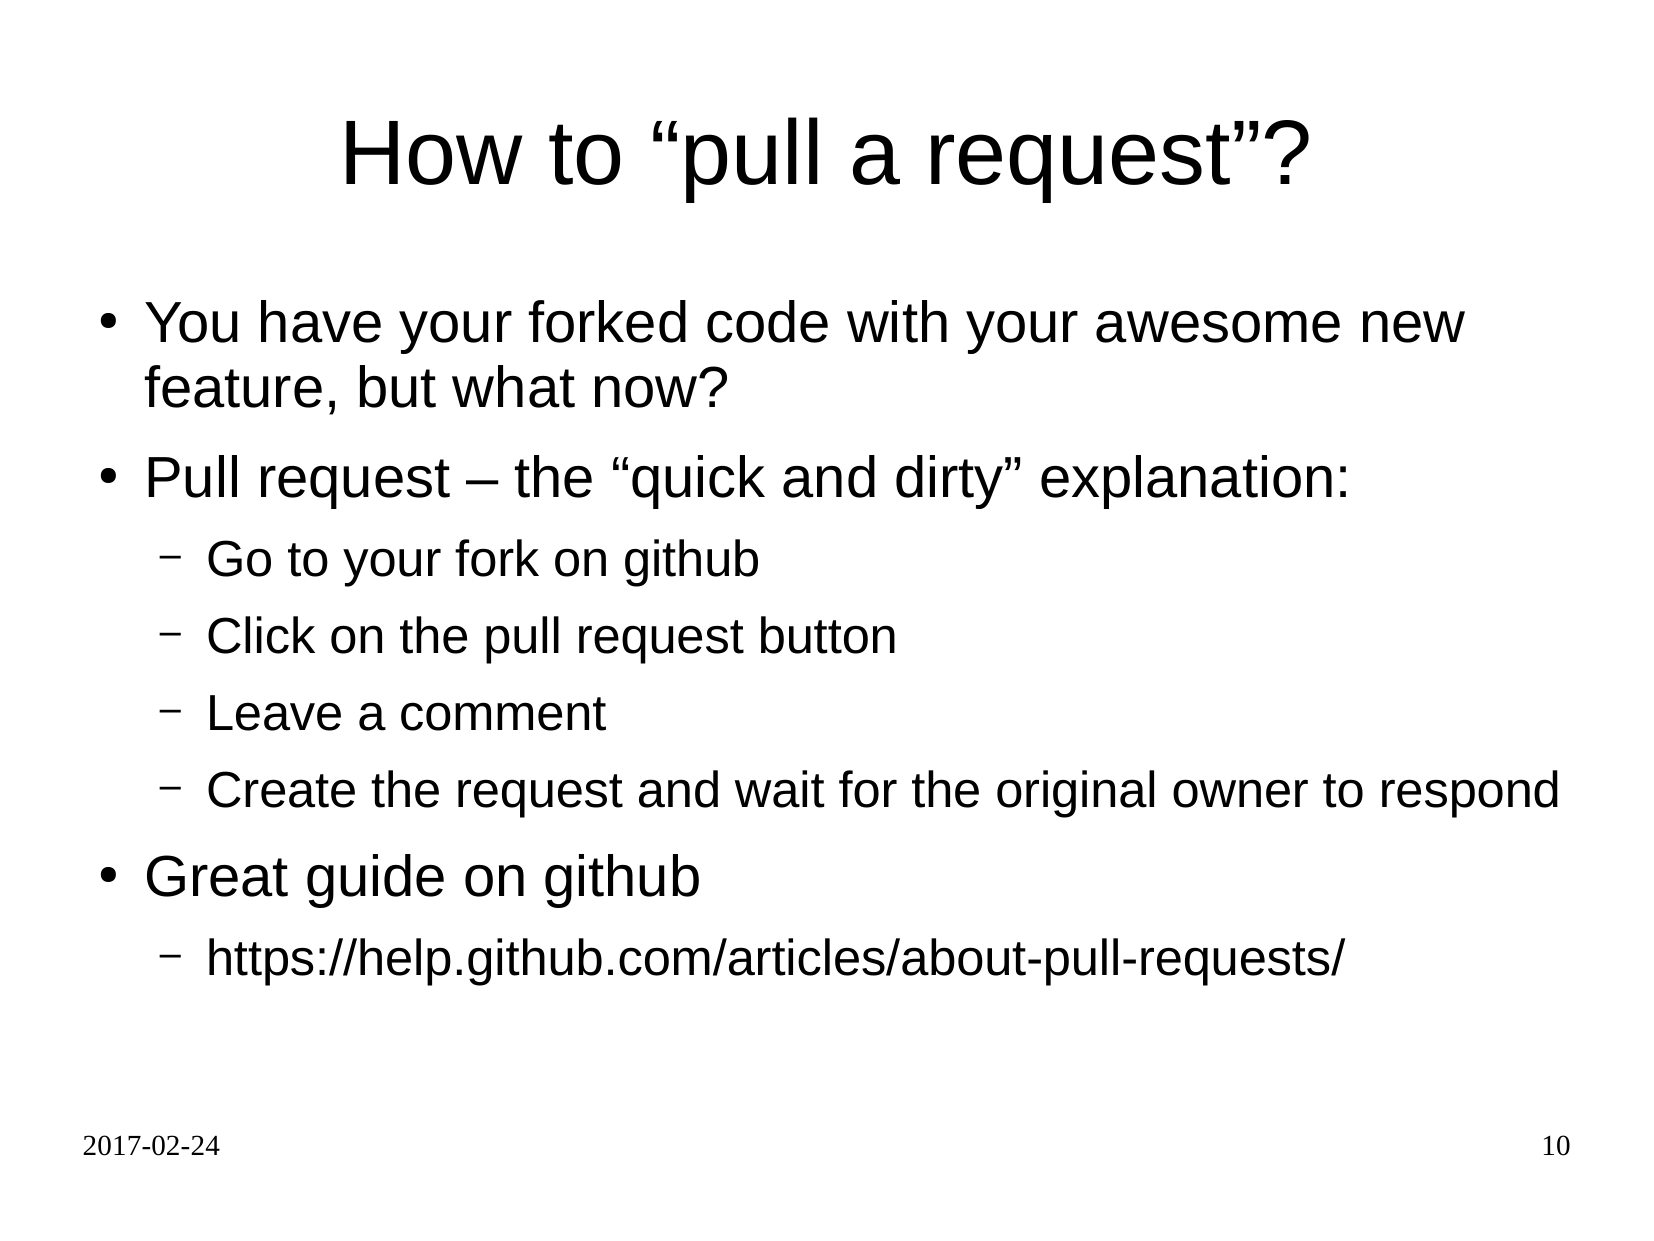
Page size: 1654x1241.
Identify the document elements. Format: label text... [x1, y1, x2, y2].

list You have your forked code with your awesome new feature, but what now? Pull request – the “quick and dirty” explanation: Go to your fork on github Click on the pull request button Leave a comment Create the request and wait for the original owner to respond Great guide on github https://help.github.com/articles/about-pull-requests/ [82, 290, 1571, 1010]
title How to “pull a request”? [82, 49, 1571, 257]
